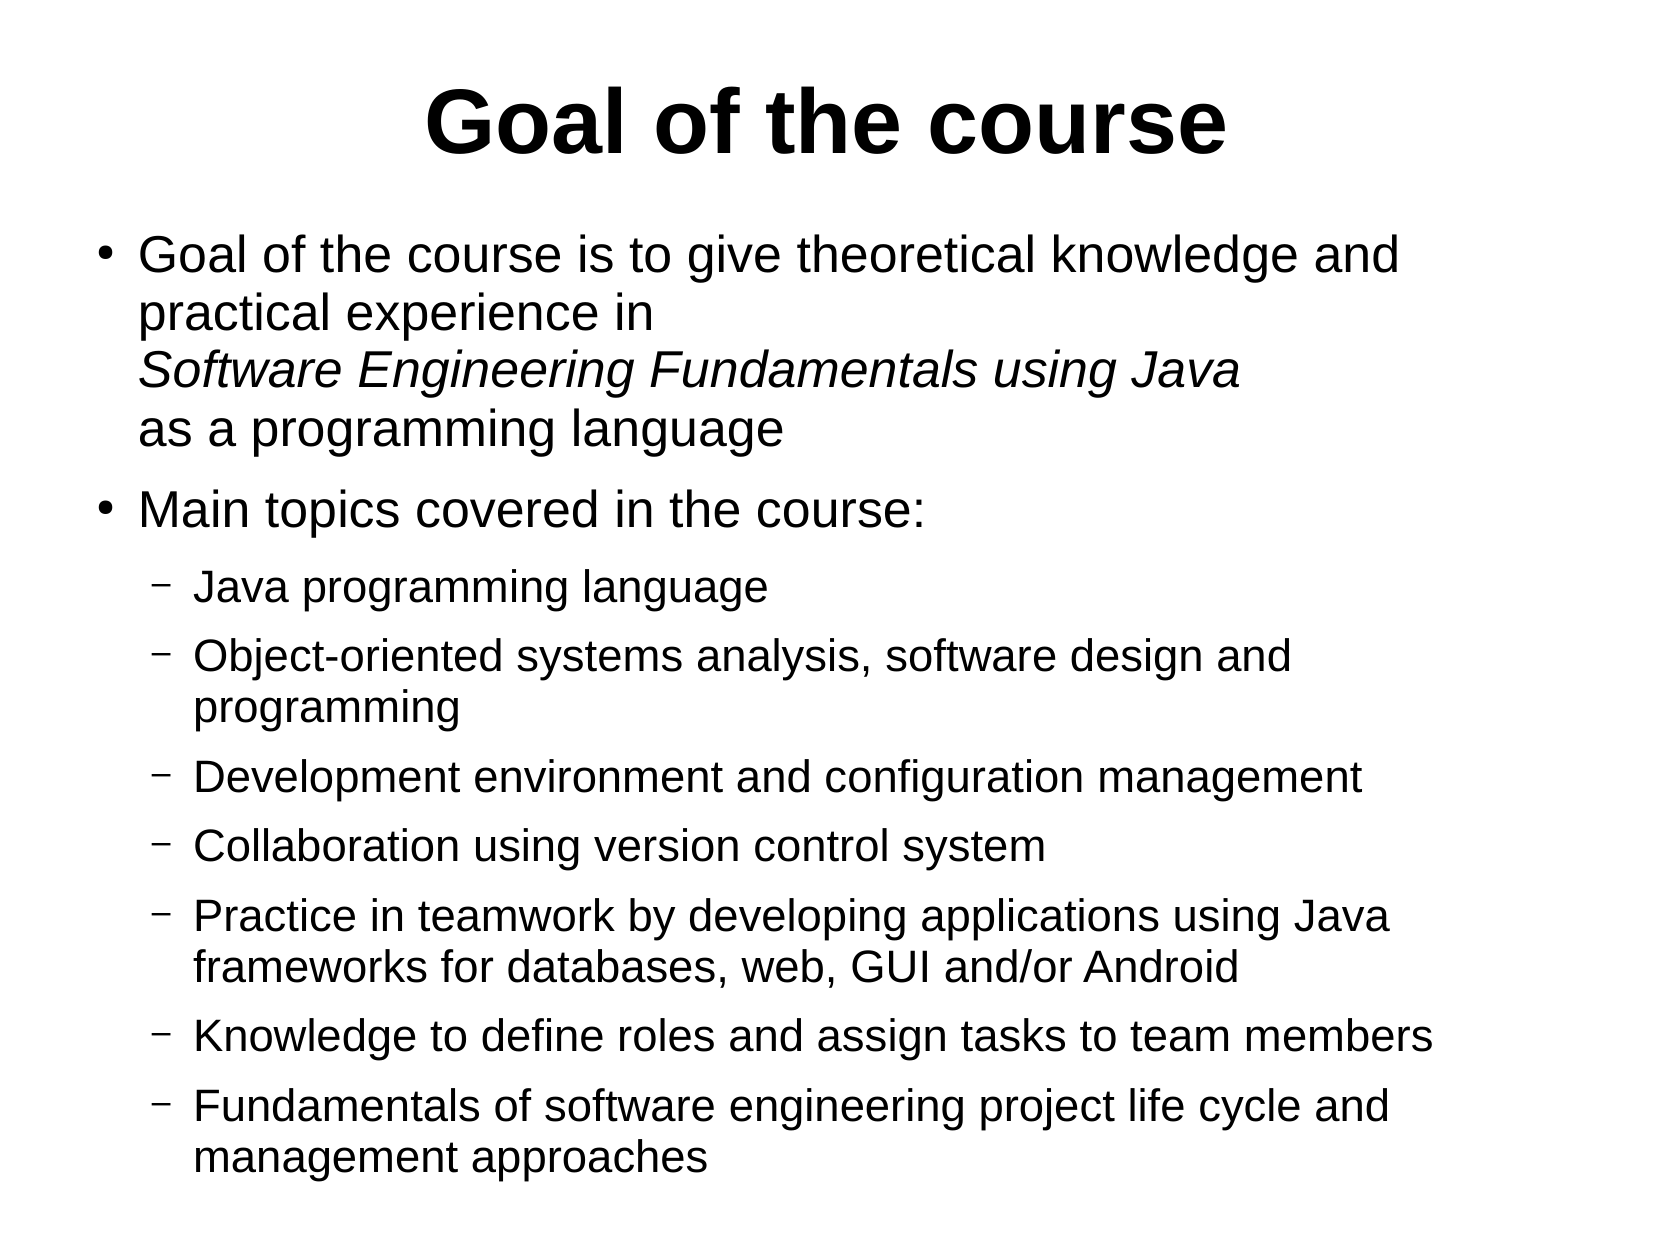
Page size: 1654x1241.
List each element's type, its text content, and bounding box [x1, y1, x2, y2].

list Goal of the course is to give theoretical knowledge and practical experience in Software Engineering Fundamentals using Java as a programming language Main topics covered in the course: Java programming language Object-oriented systems analysis, software design and programming Development environment and configuration management Collaboration using version control system Practice in teamwork by developing applications using Java frameworks for databases, web, GUI and/or Android Knowledge to define roles and assign tasks to team members Fundamentals of software engineering project life cycle and management approaches [82, 225, 1538, 1186]
title Goal of the course [82, 49, 1571, 196]
